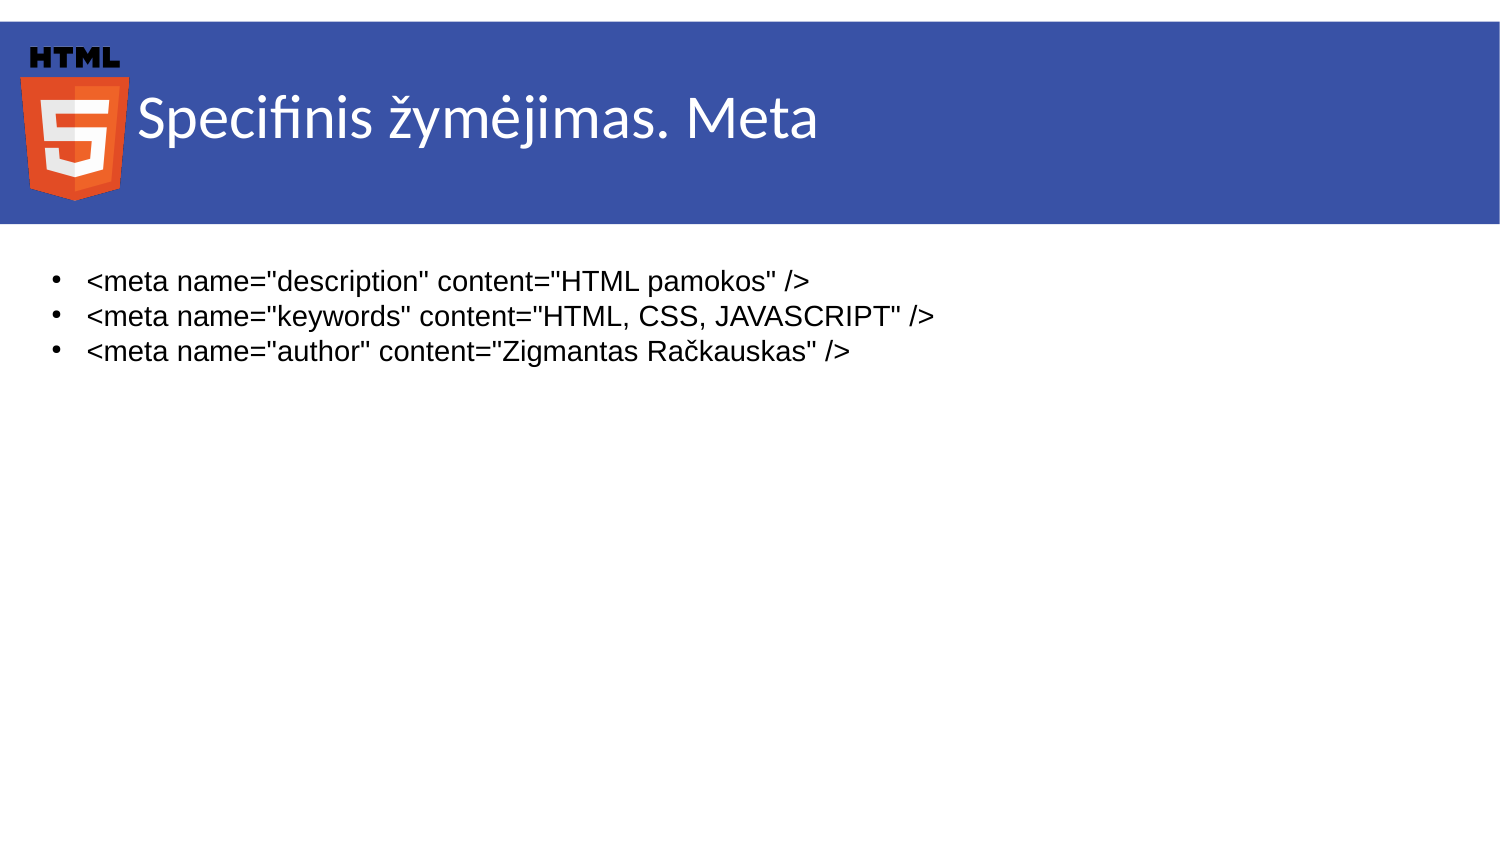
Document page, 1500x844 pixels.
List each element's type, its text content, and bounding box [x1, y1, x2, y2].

text_box <meta name="description" content="HTML pamokos" /> <meta name="keywords" content="HTML, CSS, JAVASCRIPT" /> <meta name="author" content="Zigmantas Račkauskas" /> [36, 247, 1389, 789]
title Specifinis žymėjimas. Meta [122, 72, 1500, 167]
picture [20, 46, 130, 201]
